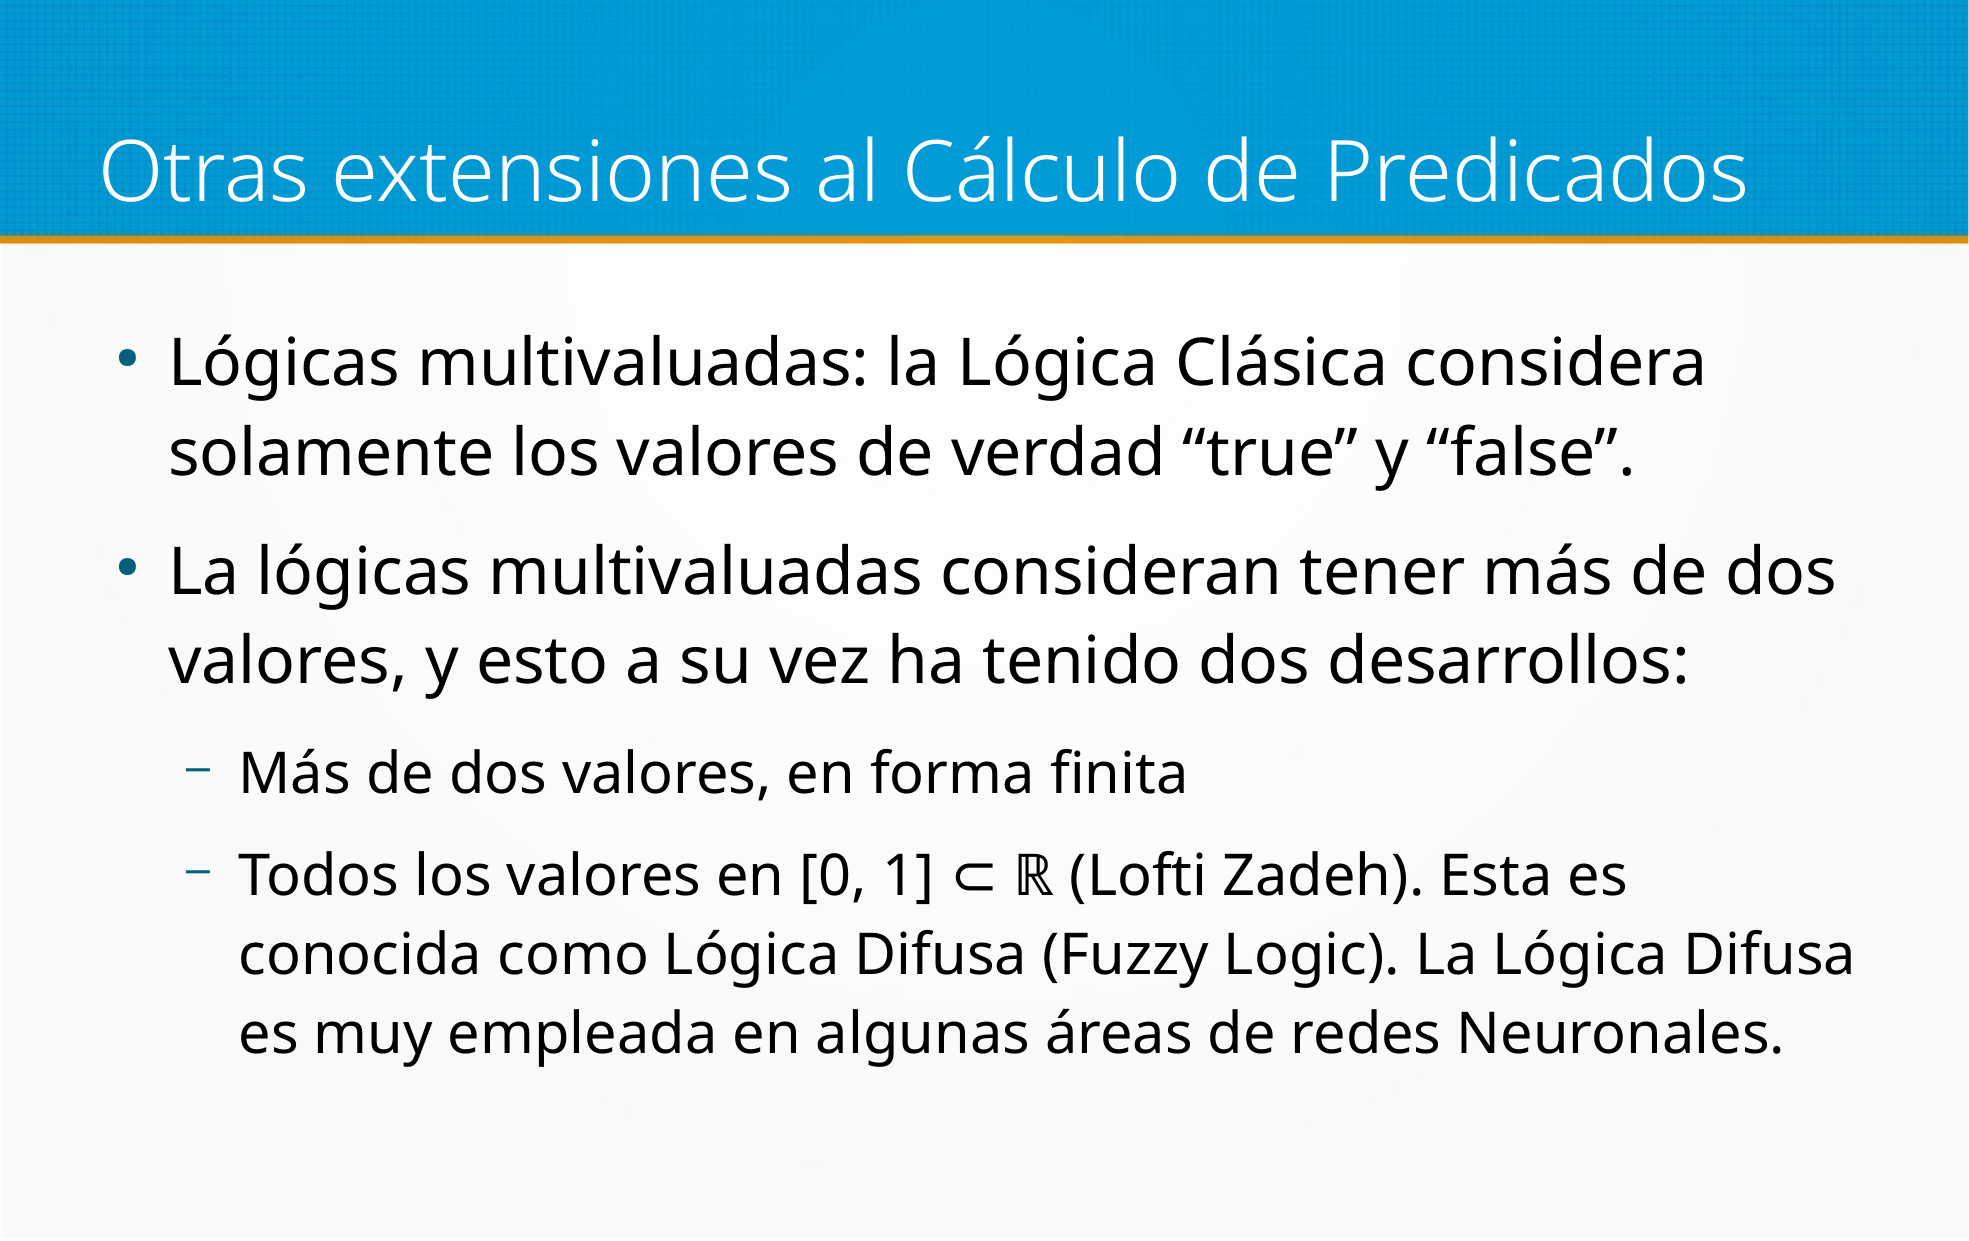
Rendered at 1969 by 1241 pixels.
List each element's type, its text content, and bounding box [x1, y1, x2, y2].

list Lógicas multivaluadas: la Lógica Clásica considera solamente los valores de verdad “true” y “false”. La lógicas multivaluadas consideran tener más de dos valores, y esto a su vez ha tenido dos desarrollos: Más de dos valores, en forma finita Todos los valores en [0, 1] ⊂ ℝ (Lofti Zadeh). Esta es conocida como Lógica Difusa (Fuzzy Logic). La Lógica Difusa es muy empleada en algunas áreas de redes Neuronales. [98, 315, 1861, 1081]
title Otras extensiones al Cálculo de Predicados [98, 19, 1870, 227]
picture [0, 233, 1969, 1241]
